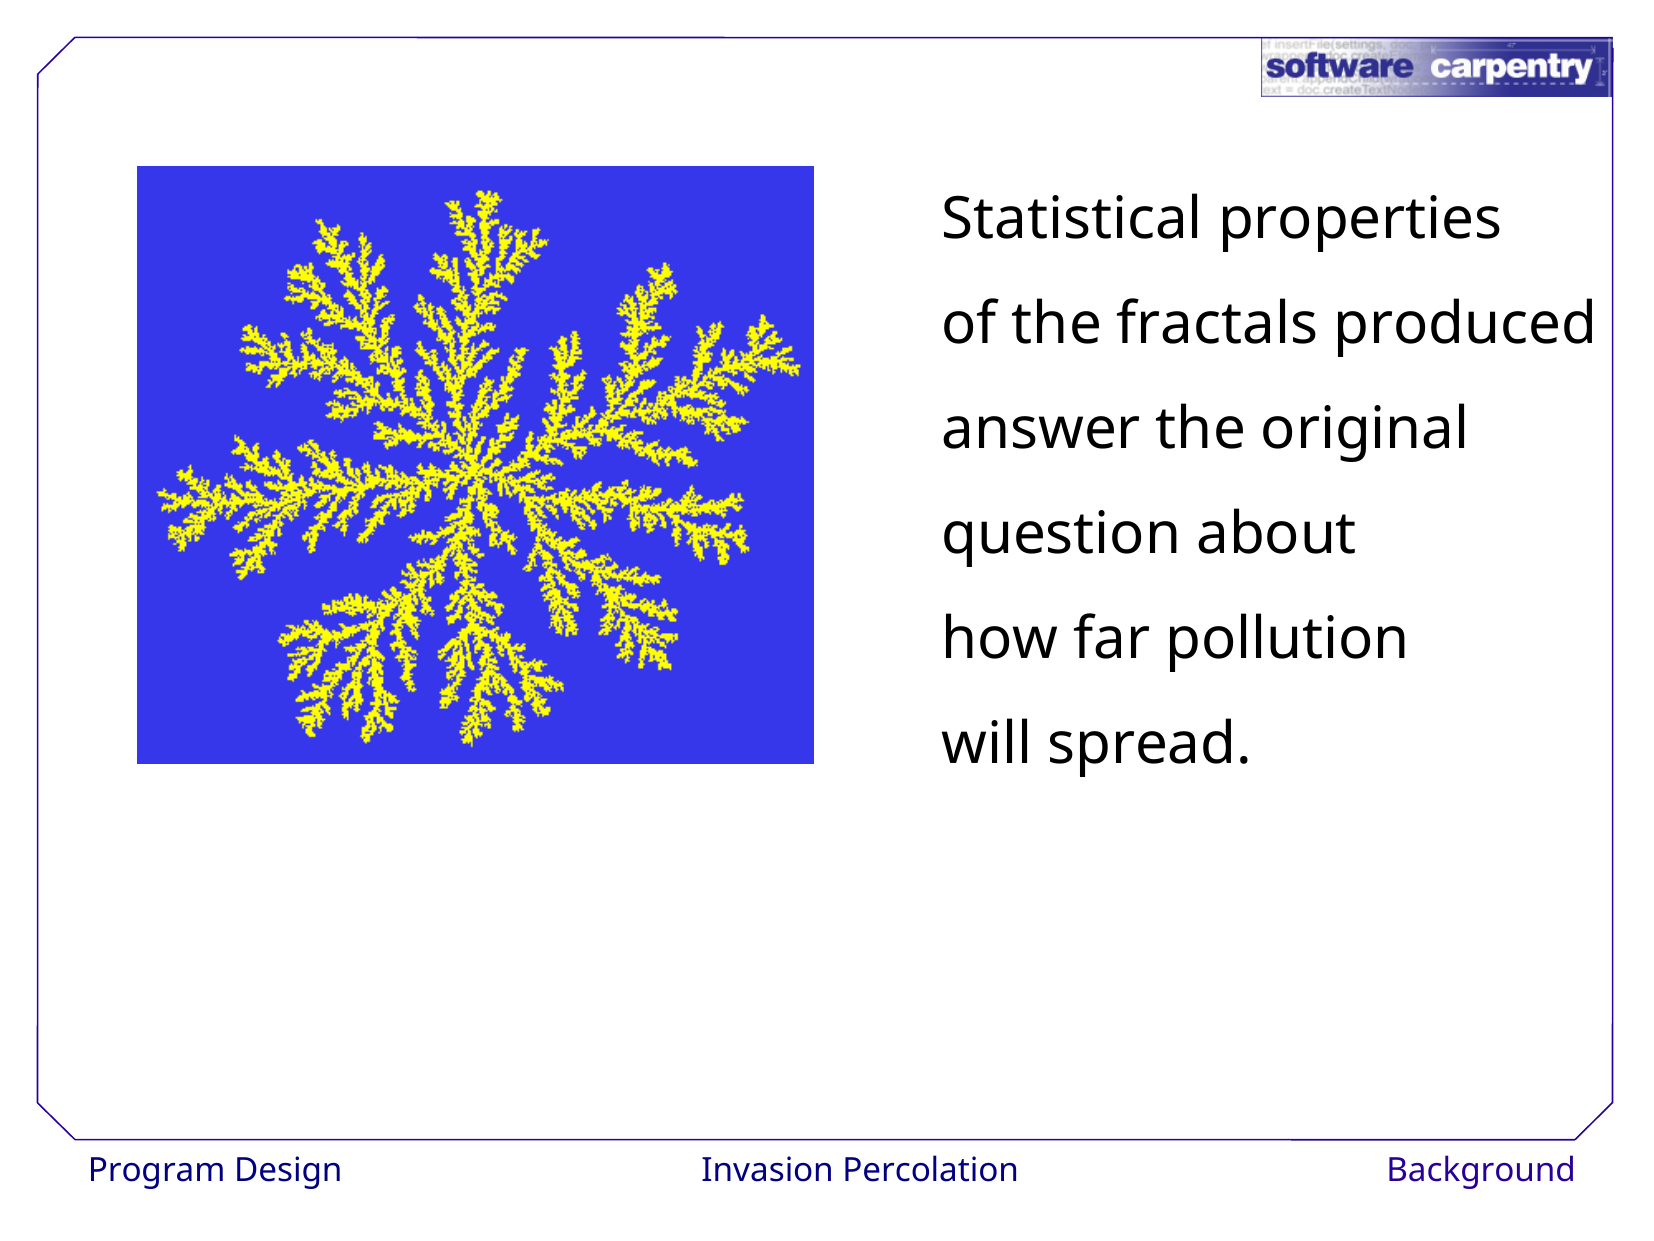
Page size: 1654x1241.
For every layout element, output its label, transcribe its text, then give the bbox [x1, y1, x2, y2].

text_box Statistical properties of the fractals produced answer the original question about how far pollution will spread. [926, 137, 1612, 784]
picture [1261, 39, 1613, 97]
picture [137, 166, 814, 764]
